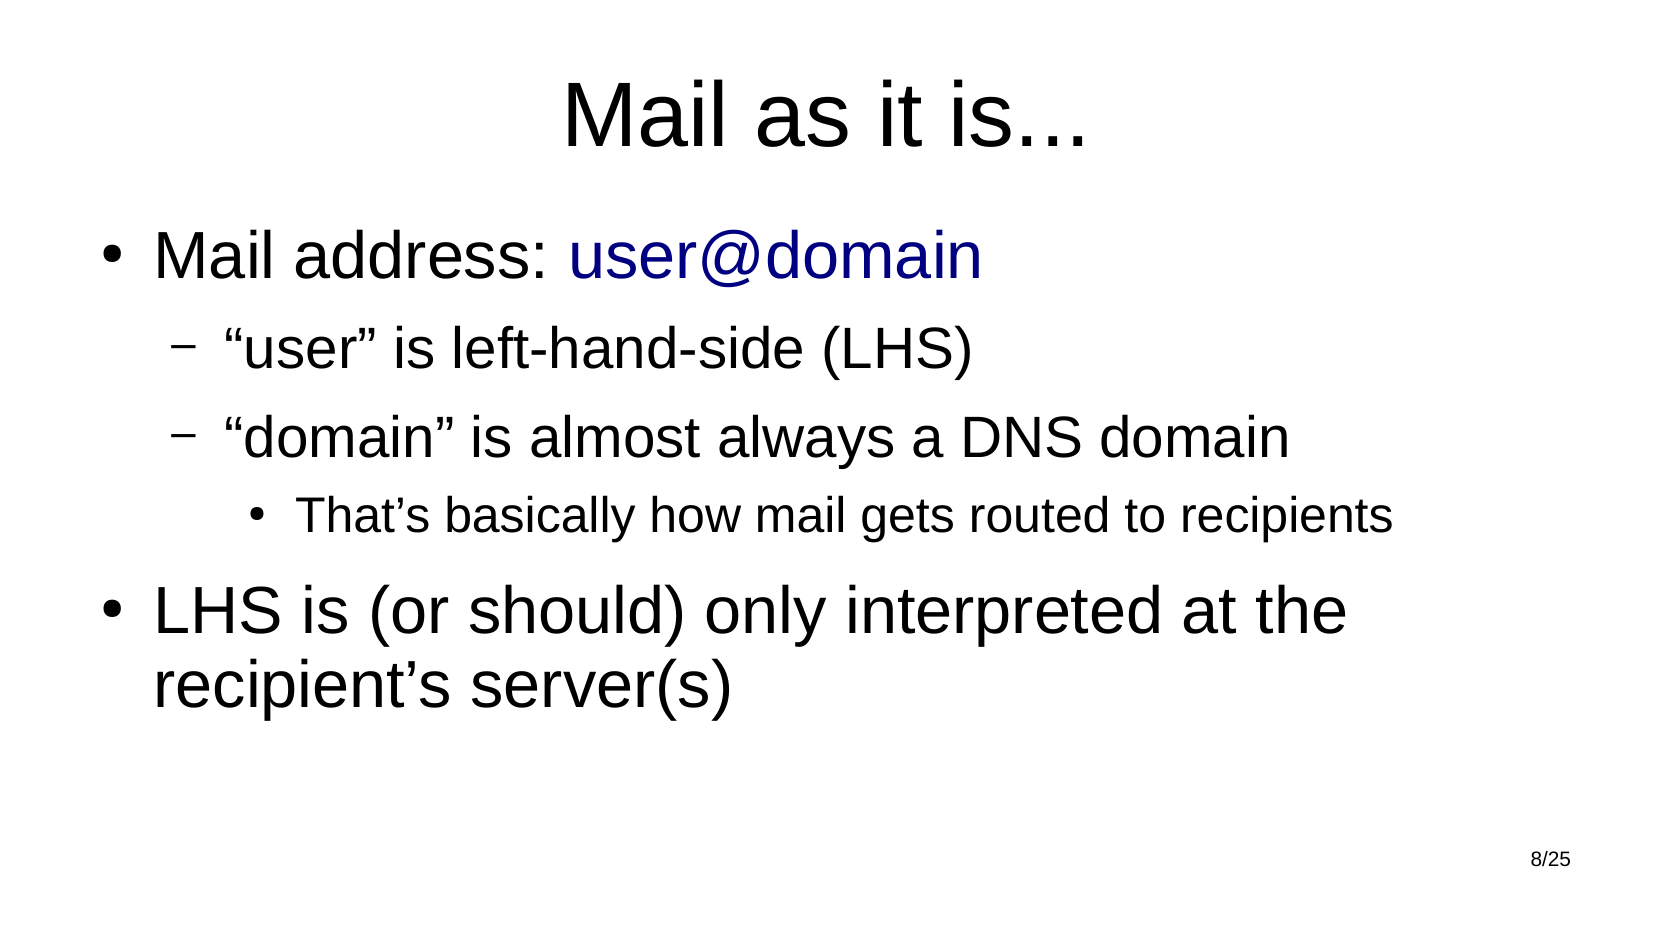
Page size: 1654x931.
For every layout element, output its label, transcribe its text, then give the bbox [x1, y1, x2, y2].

title Mail as it is... [82, 37, 1571, 193]
list Mail address: user@domain “user” is left-hand-side (LHS) “domain” is almost always a DNS domain That’s basically how mail gets routed to recipients LHS is (or should) only interpreted at the recipient’s server(s) [82, 217, 1571, 758]
